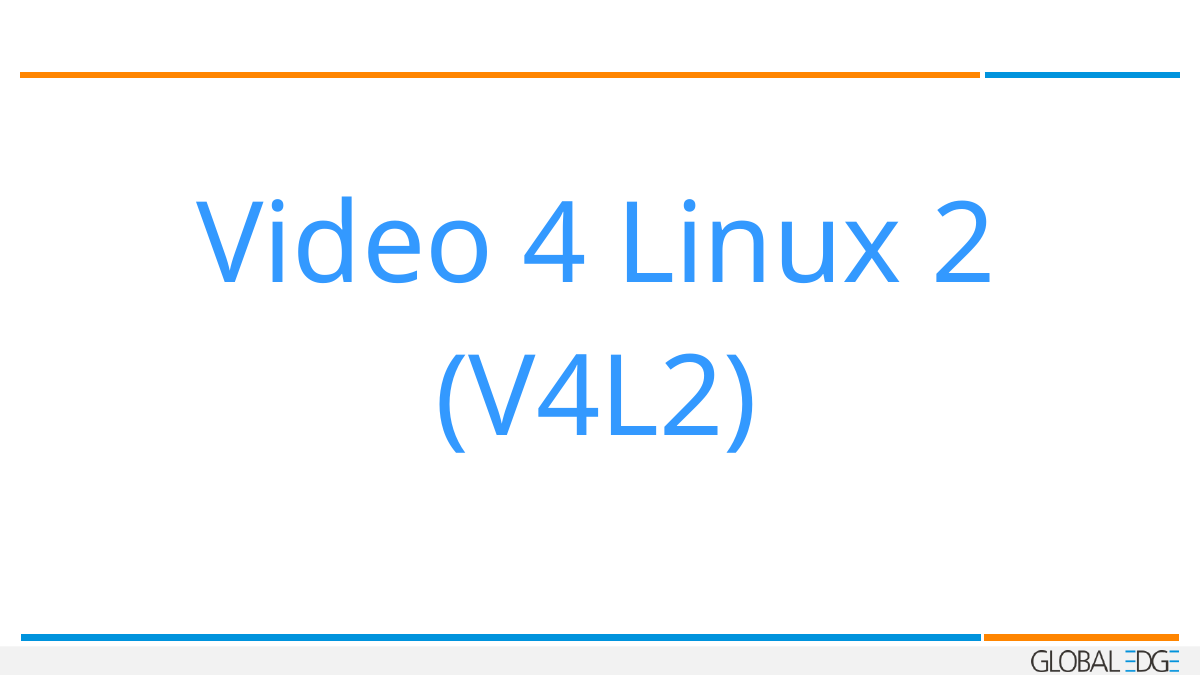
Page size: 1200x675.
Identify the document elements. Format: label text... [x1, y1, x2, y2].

picture [1031, 650, 1179, 672]
subtitle Video 4 Linux 2 (V4L2) [59, 184, 1134, 447]
